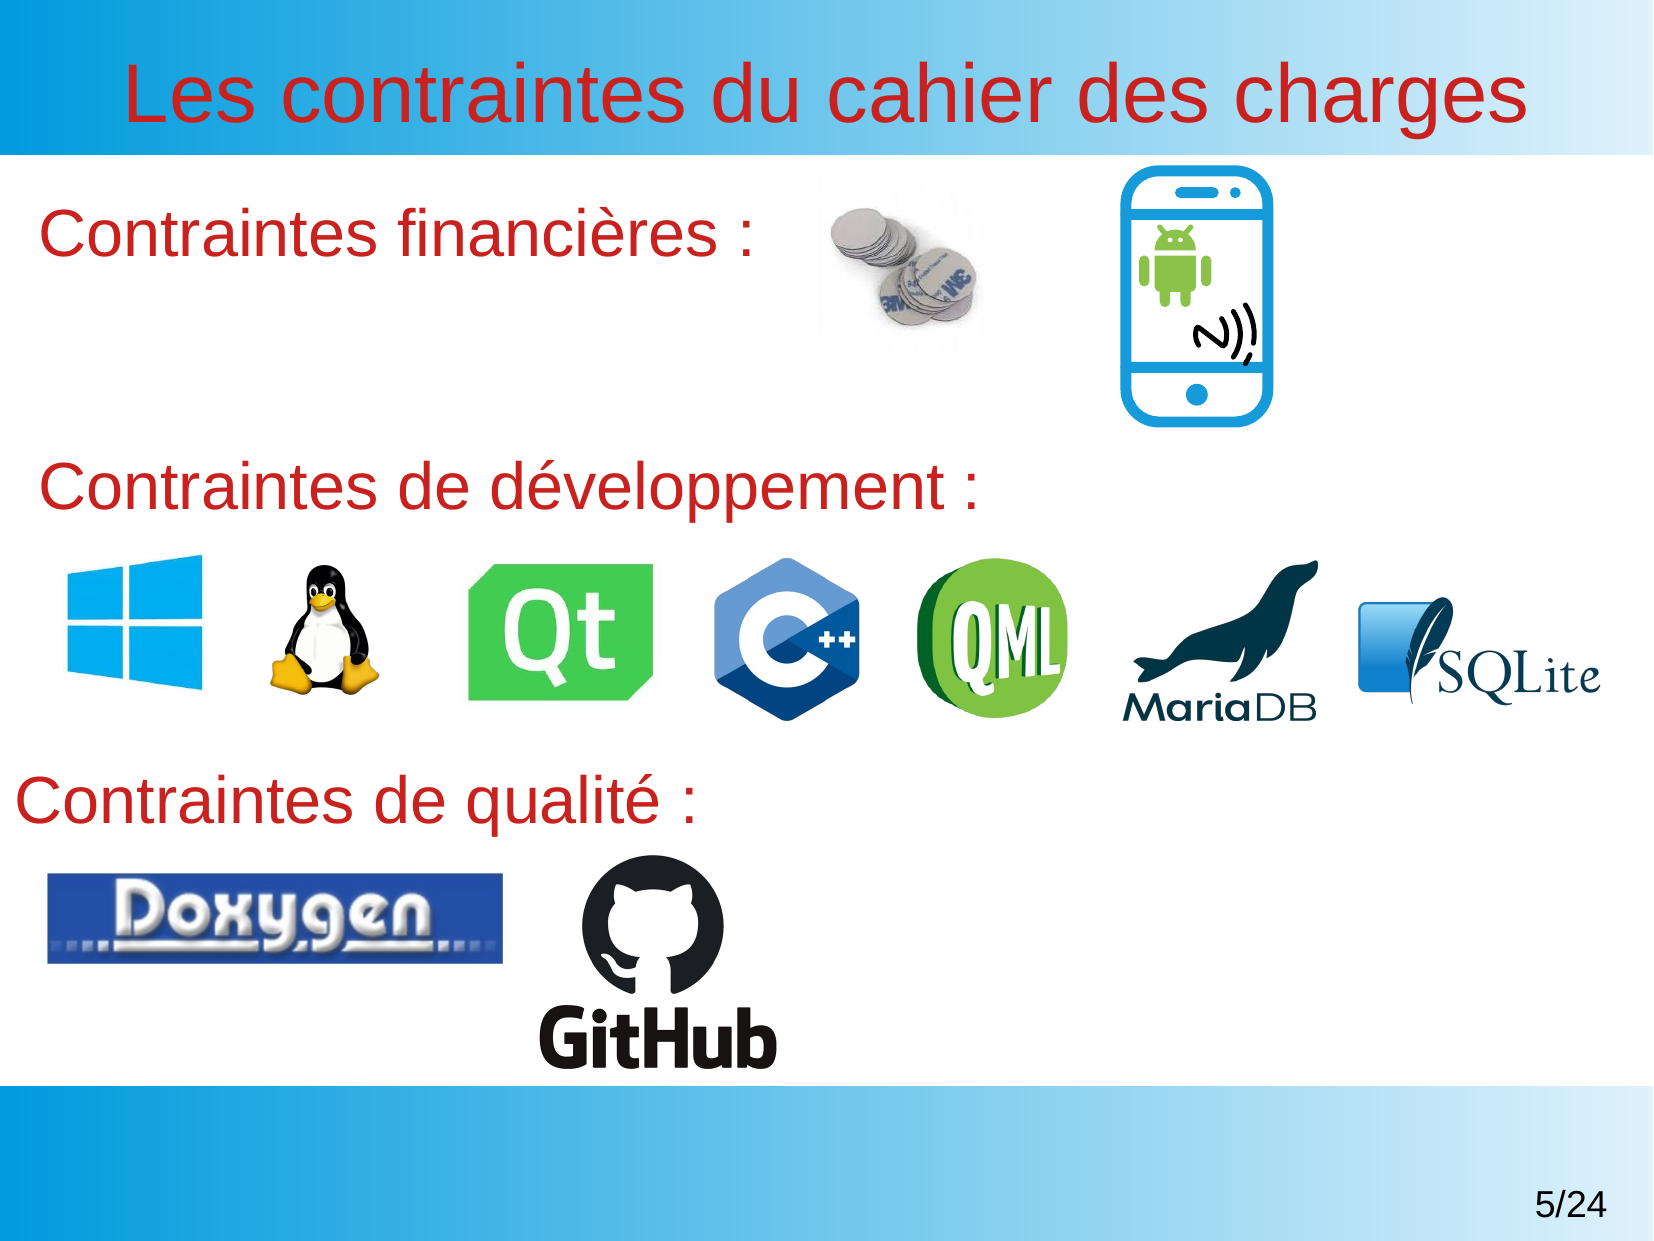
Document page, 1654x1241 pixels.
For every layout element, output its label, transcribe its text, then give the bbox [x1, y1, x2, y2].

text_box Contraintes financières : [23, 188, 815, 279]
picture [1065, 165, 1328, 428]
text_box Contraintes de qualité : [0, 755, 981, 846]
picture [57, 547, 213, 697]
picture [909, 555, 1075, 721]
picture [814, 177, 993, 355]
picture [536, 845, 780, 1079]
picture [1351, 590, 1607, 712]
picture [1127, 704, 1141, 721]
picture [1147, 704, 1160, 721]
picture [1122, 560, 1318, 721]
title Les contraintes du cahier des charges [82, 0, 1571, 197]
picture [460, 558, 662, 709]
picture [1173, 704, 1185, 717]
picture [1231, 704, 1244, 717]
picture [711, 555, 863, 725]
picture [1261, 696, 1281, 721]
text_box Contraintes de développement : [23, 441, 1004, 532]
text_box <numéro>/24 [1520, 1175, 1654, 1241]
picture [35, 854, 520, 981]
picture [259, 554, 390, 709]
